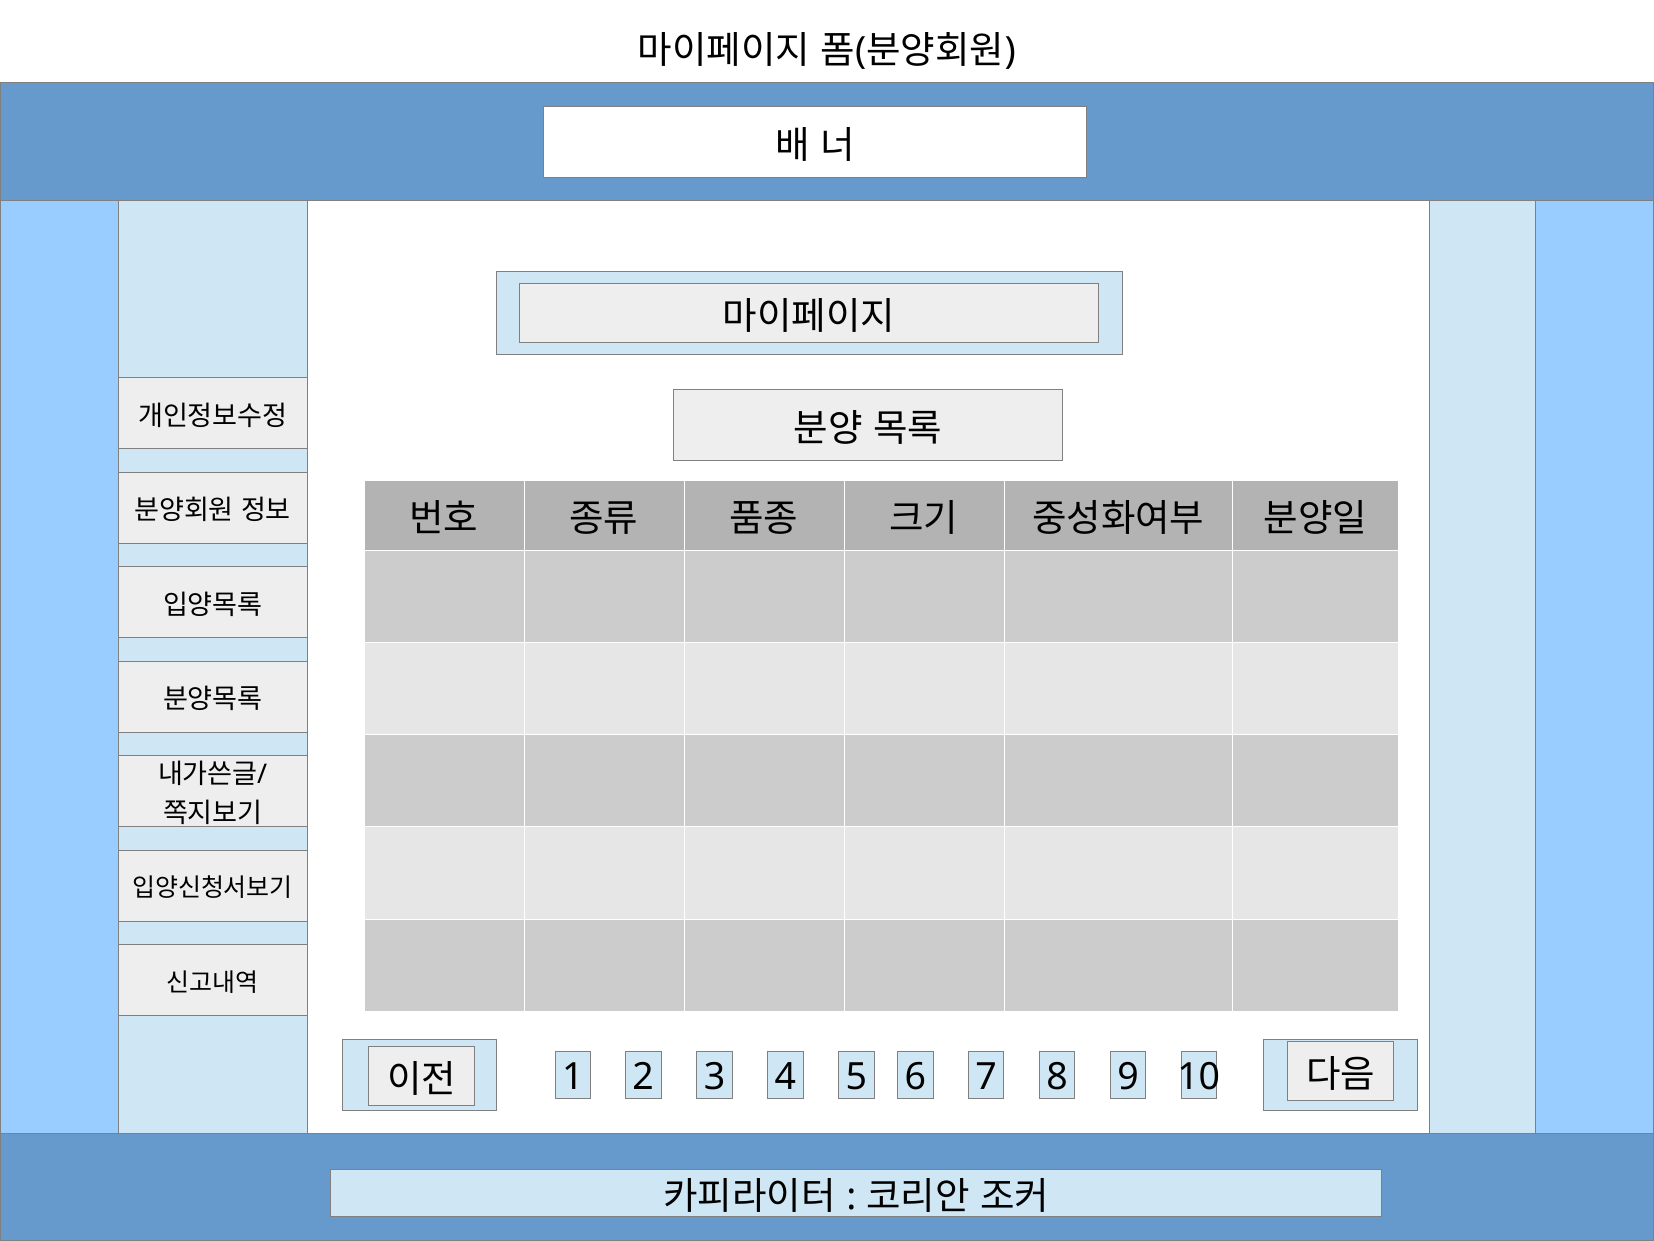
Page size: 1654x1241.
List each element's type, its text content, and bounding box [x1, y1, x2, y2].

table_header 중성화여부 [1005, 481, 1232, 550]
text_box 5 [838, 1051, 875, 1099]
text_box 입양목록 [118, 566, 308, 638]
text_box 카피라이터 : 코리안 조커 [330, 1169, 1382, 1217]
table_cell [1005, 735, 1232, 826]
table_header 크기 [845, 481, 1004, 550]
text_box 마이페이지 [519, 283, 1099, 343]
table_cell [525, 920, 684, 1011]
text_box 9 [1110, 1051, 1146, 1099]
text_box 6 [897, 1051, 934, 1099]
table_cell [845, 920, 1004, 1011]
text_box 8 [1039, 1051, 1075, 1099]
table_cell [1233, 735, 1398, 826]
table_cell [365, 920, 524, 1011]
table_cell [1005, 551, 1232, 642]
text_box 배 너 [543, 106, 1087, 178]
table_header 번호 [365, 481, 524, 550]
table_cell [525, 551, 684, 642]
table_cell [1005, 920, 1232, 1011]
table_cell [1233, 643, 1398, 734]
table_cell [525, 735, 684, 826]
text_box 4 [767, 1051, 804, 1099]
table_cell [525, 827, 684, 919]
table_header 품종 [685, 481, 844, 550]
table_cell [685, 551, 844, 642]
table_header 종류 [525, 481, 684, 550]
text_box 다음 [1287, 1041, 1394, 1101]
table_cell [845, 827, 1004, 919]
table_cell [365, 827, 524, 919]
table_cell [365, 551, 524, 642]
table_cell [365, 735, 524, 826]
text_box 1 [555, 1051, 591, 1099]
text_box 3 [696, 1051, 733, 1099]
table_cell [845, 551, 1004, 642]
text_box 분양 목록 [673, 389, 1063, 461]
text_box 2 [625, 1051, 662, 1099]
table_cell [1233, 920, 1398, 1011]
table_cell [685, 643, 844, 734]
table_cell [845, 735, 1004, 826]
table_cell [845, 643, 1004, 734]
text_box 10 [1203, 1065, 1214, 1087]
text_box 개인정보수정 [118, 377, 308, 449]
table_cell [525, 643, 684, 734]
table_header 분양일 [1233, 481, 1398, 550]
text_box [0, 82, 1654, 1241]
text_box 입양신청서보기 [118, 850, 308, 922]
table_cell [685, 735, 844, 826]
table_cell [1005, 643, 1232, 734]
text_box 내가쓴글/ 쪽지보기 [118, 755, 308, 827]
text_box 분양회원 정보 [118, 472, 308, 544]
table_cell [685, 920, 844, 1011]
table_cell [1233, 551, 1398, 642]
text_box 7 [968, 1051, 1004, 1099]
text_box 10 [1181, 1051, 1217, 1099]
table_cell [1233, 827, 1398, 919]
table_cell [1005, 827, 1232, 919]
text_box 이전 [368, 1046, 475, 1106]
table_cell [685, 827, 844, 919]
text_box 신고내역 [118, 944, 308, 1016]
text_box 분양목록 [118, 661, 308, 733]
text_box 마이페이지 폼(분양회원) [602, 13, 1052, 71]
table_cell [365, 643, 524, 734]
